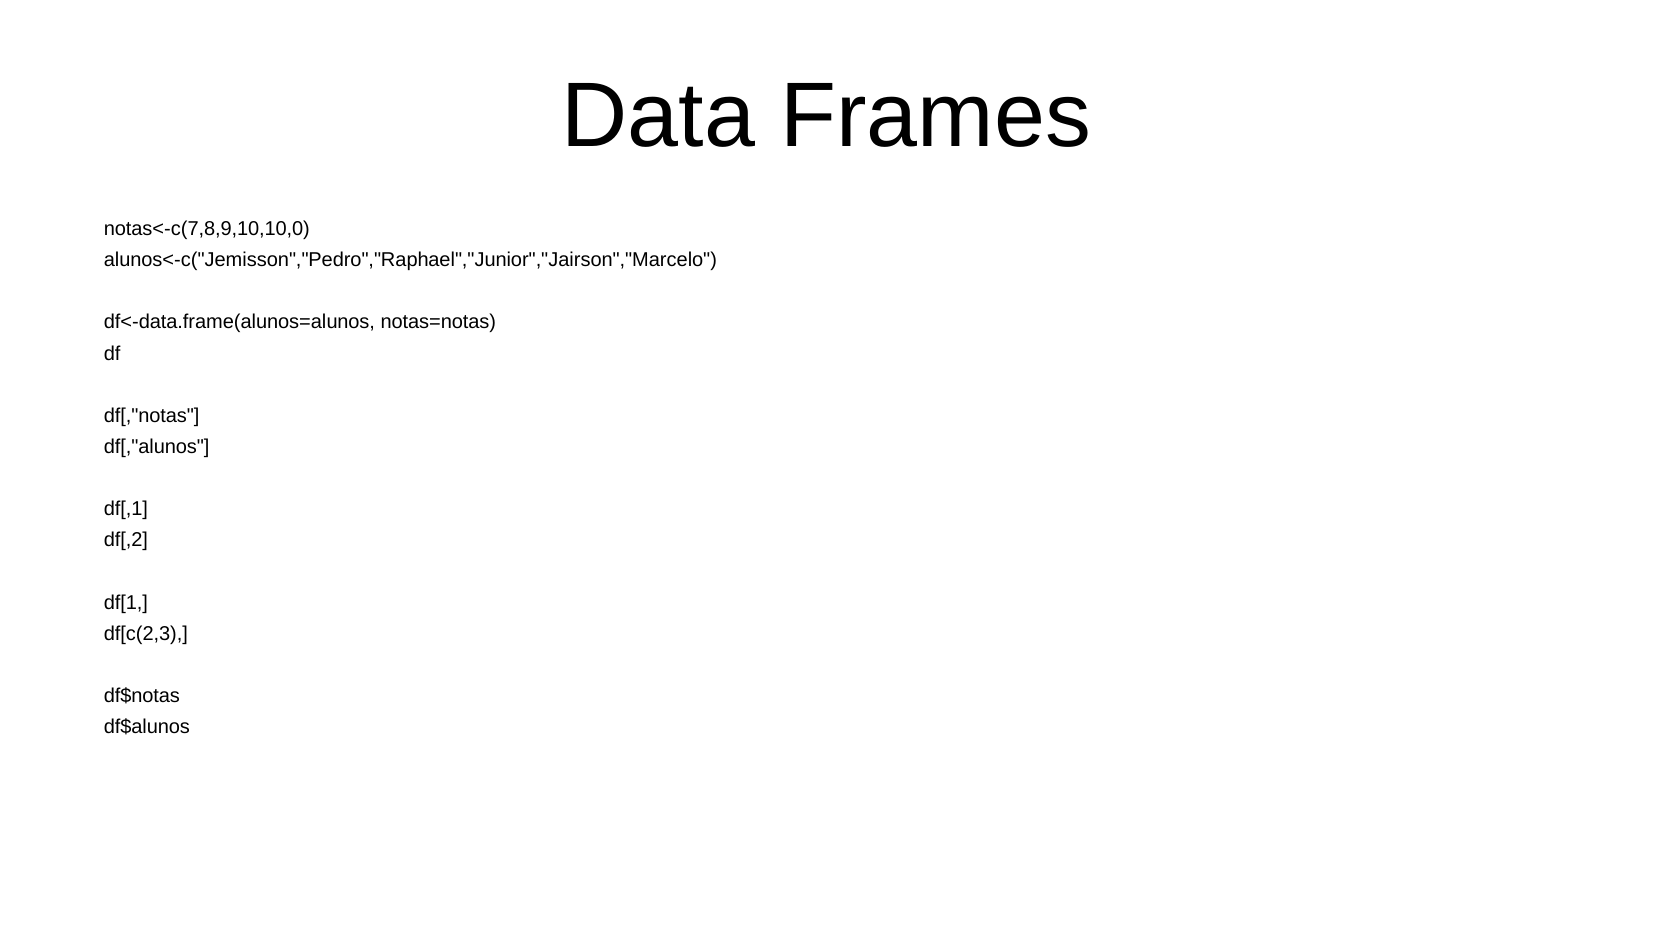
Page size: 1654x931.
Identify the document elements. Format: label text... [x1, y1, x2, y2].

title Data Frames [82, 37, 1571, 193]
list notas<-c(7,8,9,10,10,0) alunos<-c("Jemisson","Pedro","Raphael","Junior","Jairson","Marcelo") df<-data.frame(alunos=alunos, notas=notas) df df[,"notas"] df[,"alunos"] df[,1] df[,2] df[1,] df[c(2,3),] df$notas df$alunos [82, 217, 1571, 758]
